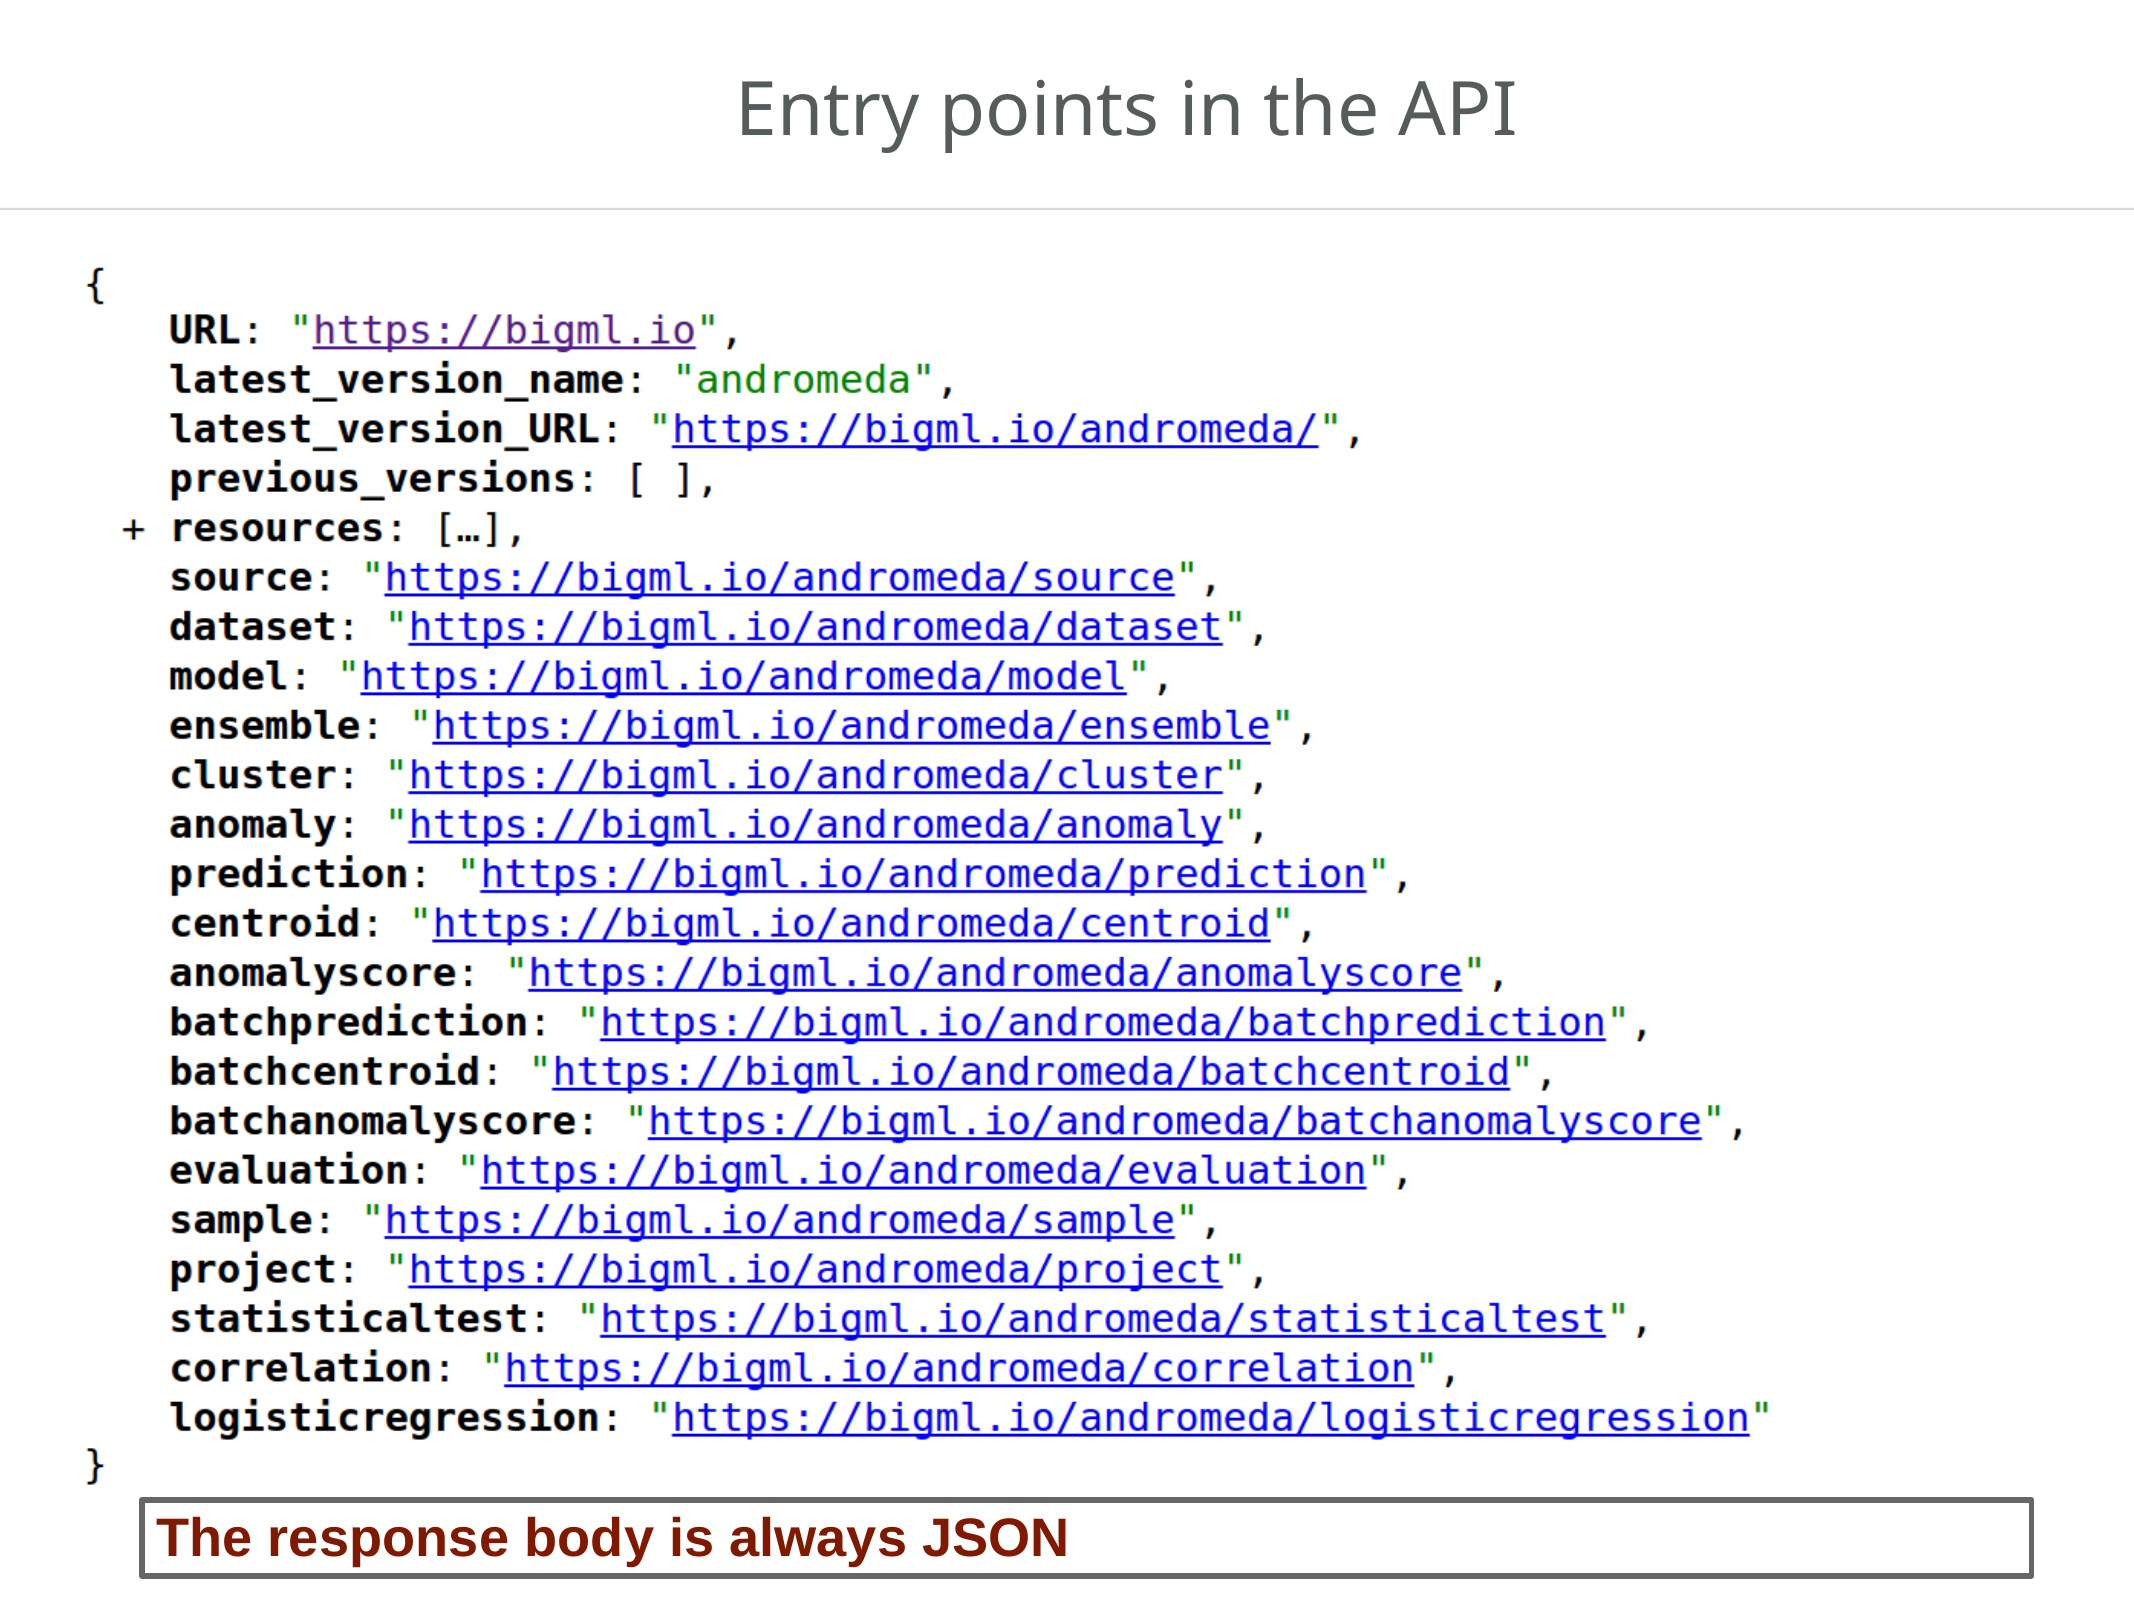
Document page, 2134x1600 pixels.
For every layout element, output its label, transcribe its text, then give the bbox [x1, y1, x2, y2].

title Entry points in the API [216, 3, 2038, 209]
picture [82, 255, 1808, 1560]
text_box The response body is always JSON [141, 1500, 2032, 1576]
